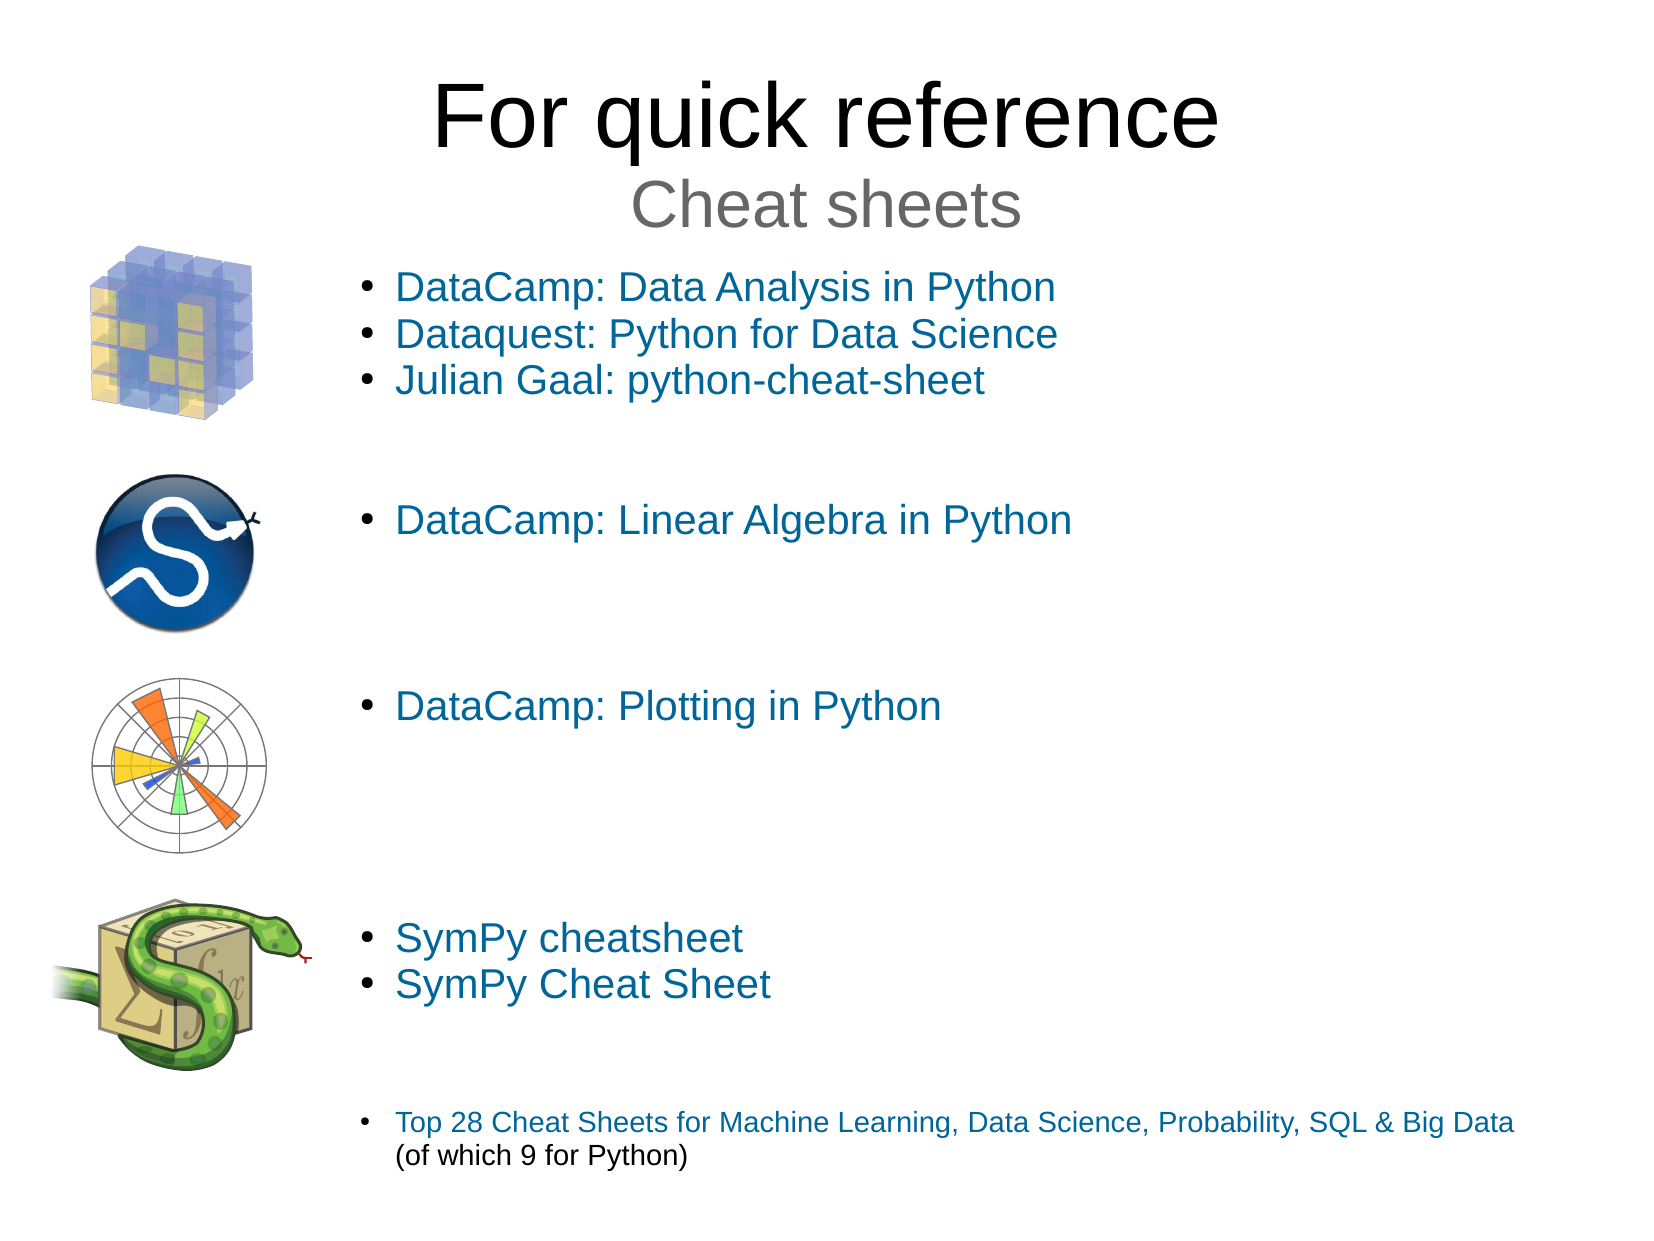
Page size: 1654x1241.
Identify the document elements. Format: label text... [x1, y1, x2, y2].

title For quick reference Cheat sheets [82, 49, 1571, 257]
picture [45, 898, 312, 1071]
picture [90, 245, 254, 421]
text_box DataCamp: Data Analysis in Python Dataquest: Python for Data Science Julian Gaal: python-cheat-sheet DataCamp: Linear Algebra in Python DataCamp: Plotting in Python SymPy cheatsheet SymPy Cheat Sheet Top 28 Cheat Sheets for Machine Learning, Data Science, Probability, SQL & Big Data (of which 9 for Python) [345, 256, 1591, 1191]
picture [90, 464, 265, 640]
picture [90, 676, 269, 856]
